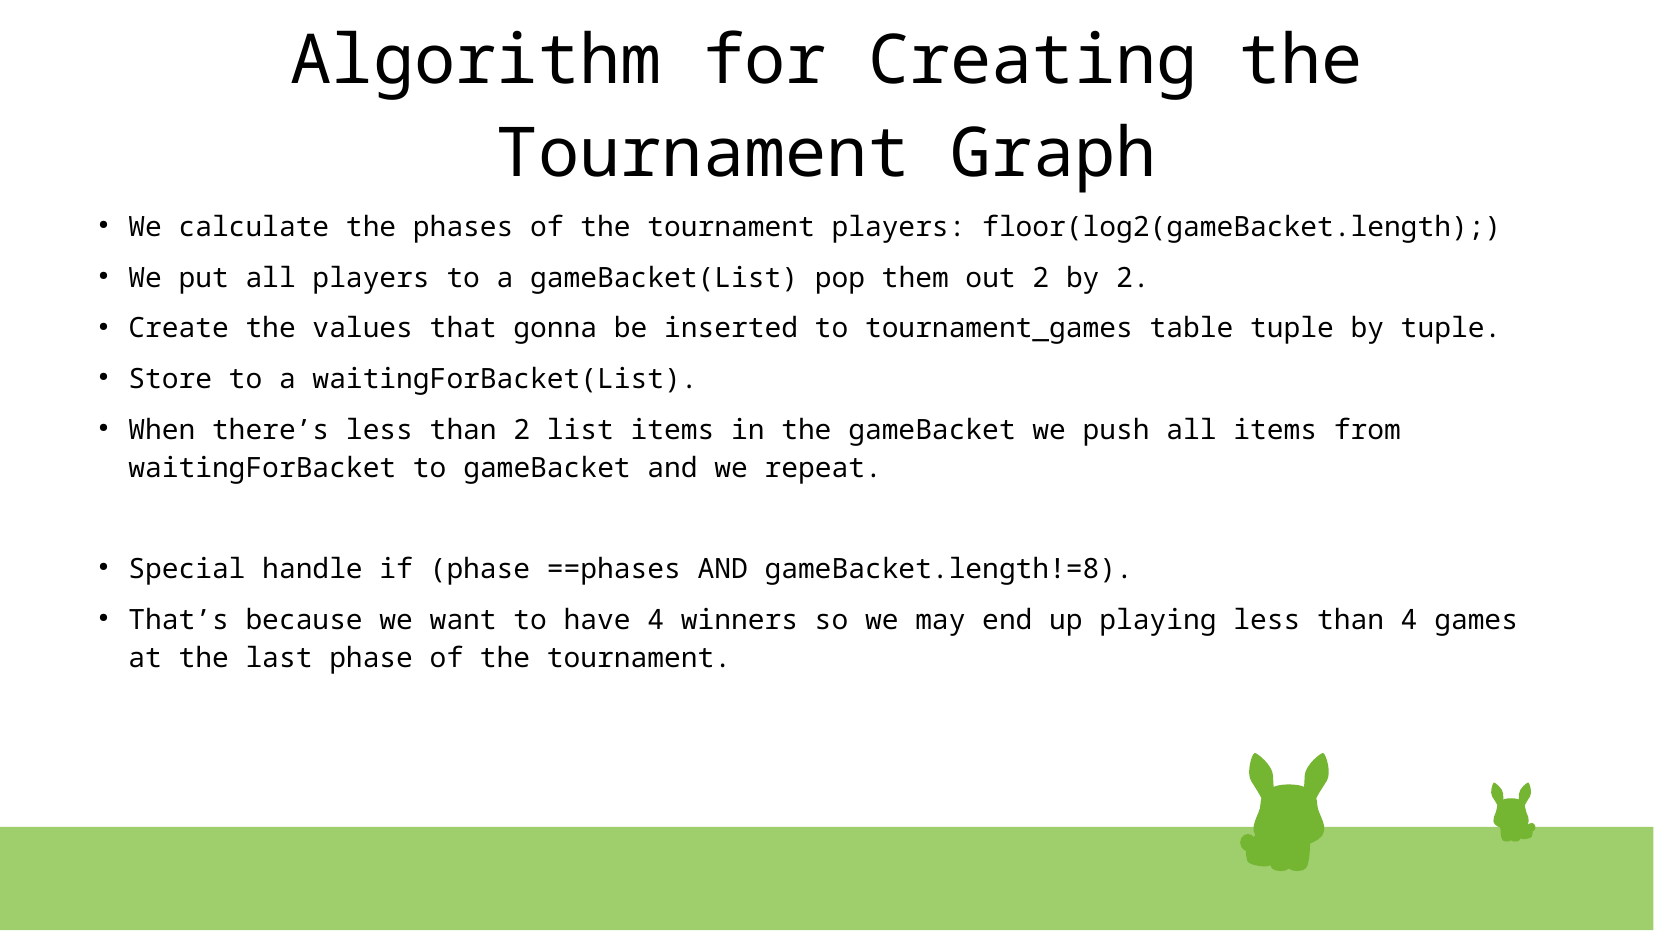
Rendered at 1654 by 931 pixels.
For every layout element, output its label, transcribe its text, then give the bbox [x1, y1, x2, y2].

list We calculate the phases of the tournament players: floor(log2(gameBacket.length);) We put all players to a gameBacket(List) pop them out 2 by 2. Create the values that gonna be inserted to tournament_games table tuple by tuple. Store to a waitingForBacket(List). When there’s less than 2 list items in the gameBacket we push all items from waitingForBacket to gameBacket and we repeat. Special handle if (phase ==phases AND gameBacket.length!=8). That’s because we want to have 4 winners so we may end up playing less than 4 games at the last phase of the tournament. [88, 206, 1565, 739]
title Algorithm for Creating the Tournament Graph [88, 16, 1565, 190]
